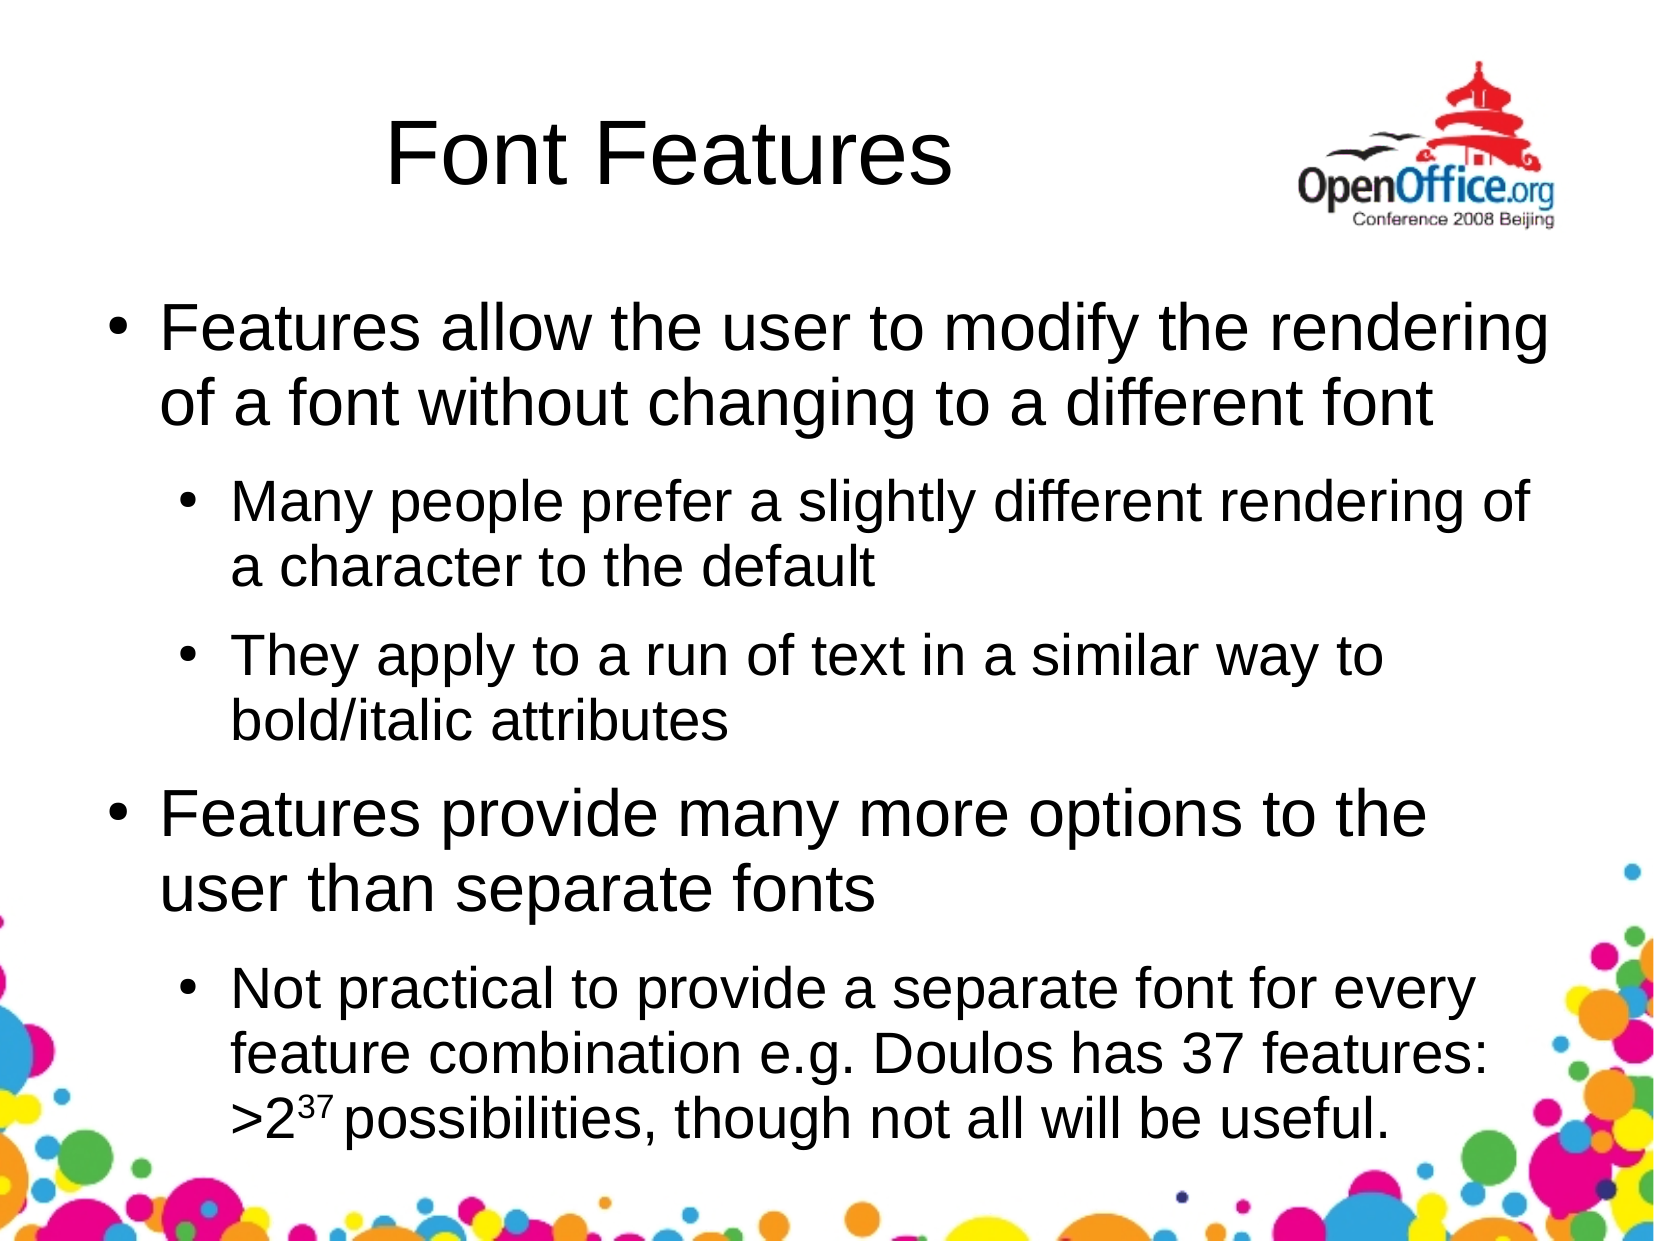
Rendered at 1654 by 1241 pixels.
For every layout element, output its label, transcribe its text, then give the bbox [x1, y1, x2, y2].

picture [0, 810, 1654, 1241]
list Features allow the user to modify the rendering of a font without changing to a different font Many people prefer a slightly different rendering of a character to the default They apply to a run of text in a similar way to bold/italic attributes Features provide many more options to the user than separate fonts Not practical to provide a separate font for every feature combination e.g. Doulos has 37 features: >237 possibilities, though not all will be useful. [88, 290, 1577, 1153]
picture [1285, 51, 1569, 250]
title Font Features [82, 56, 1258, 250]
